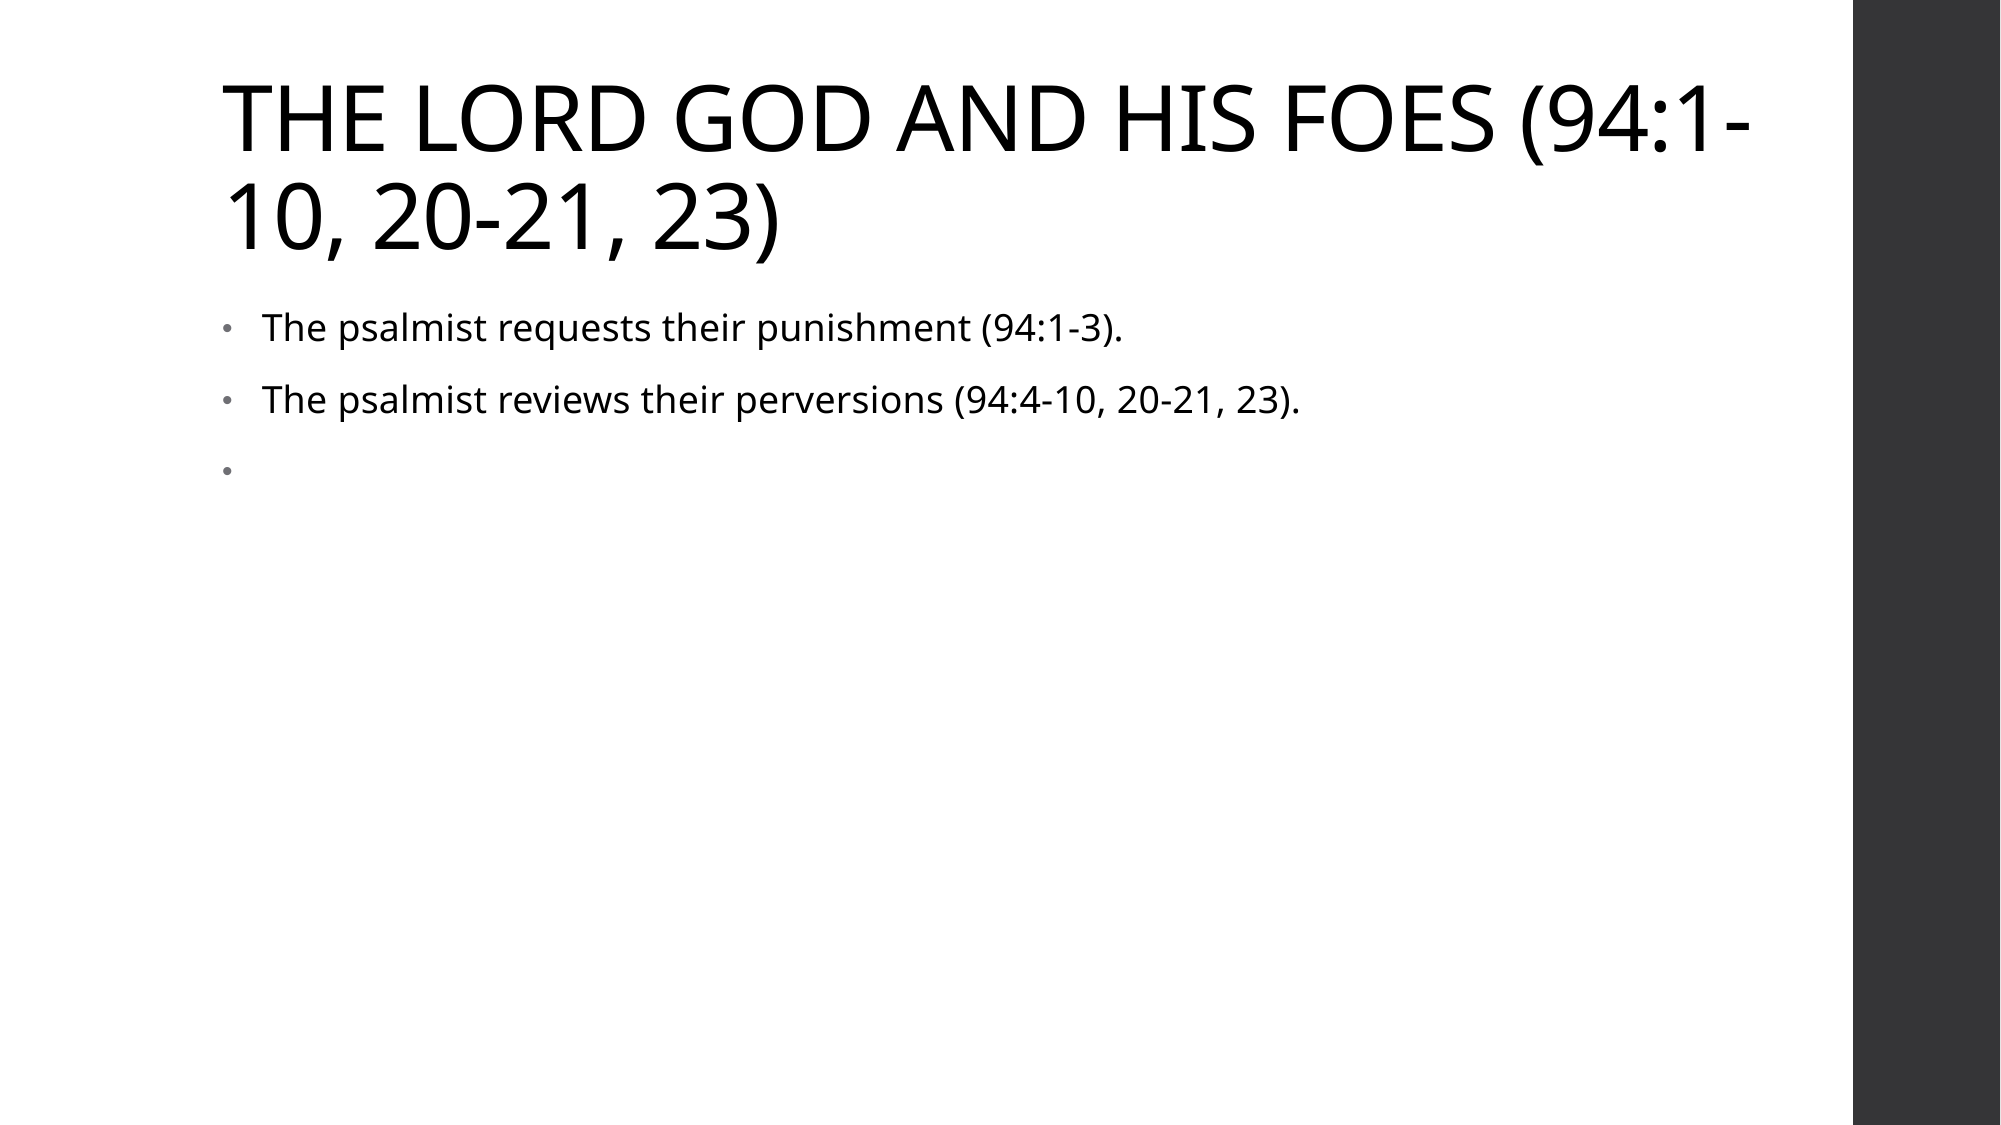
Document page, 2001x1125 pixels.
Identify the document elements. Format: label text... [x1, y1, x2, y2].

title THE LORD GOD AND HIS FOES (94:1-10, 20-21, 23) [206, 60, 1797, 278]
list The psalmist requests their punishment (94:1-3). The psalmist reviews their perversions (94:4-10, 20-21, 23). [206, 299, 1617, 1014]
